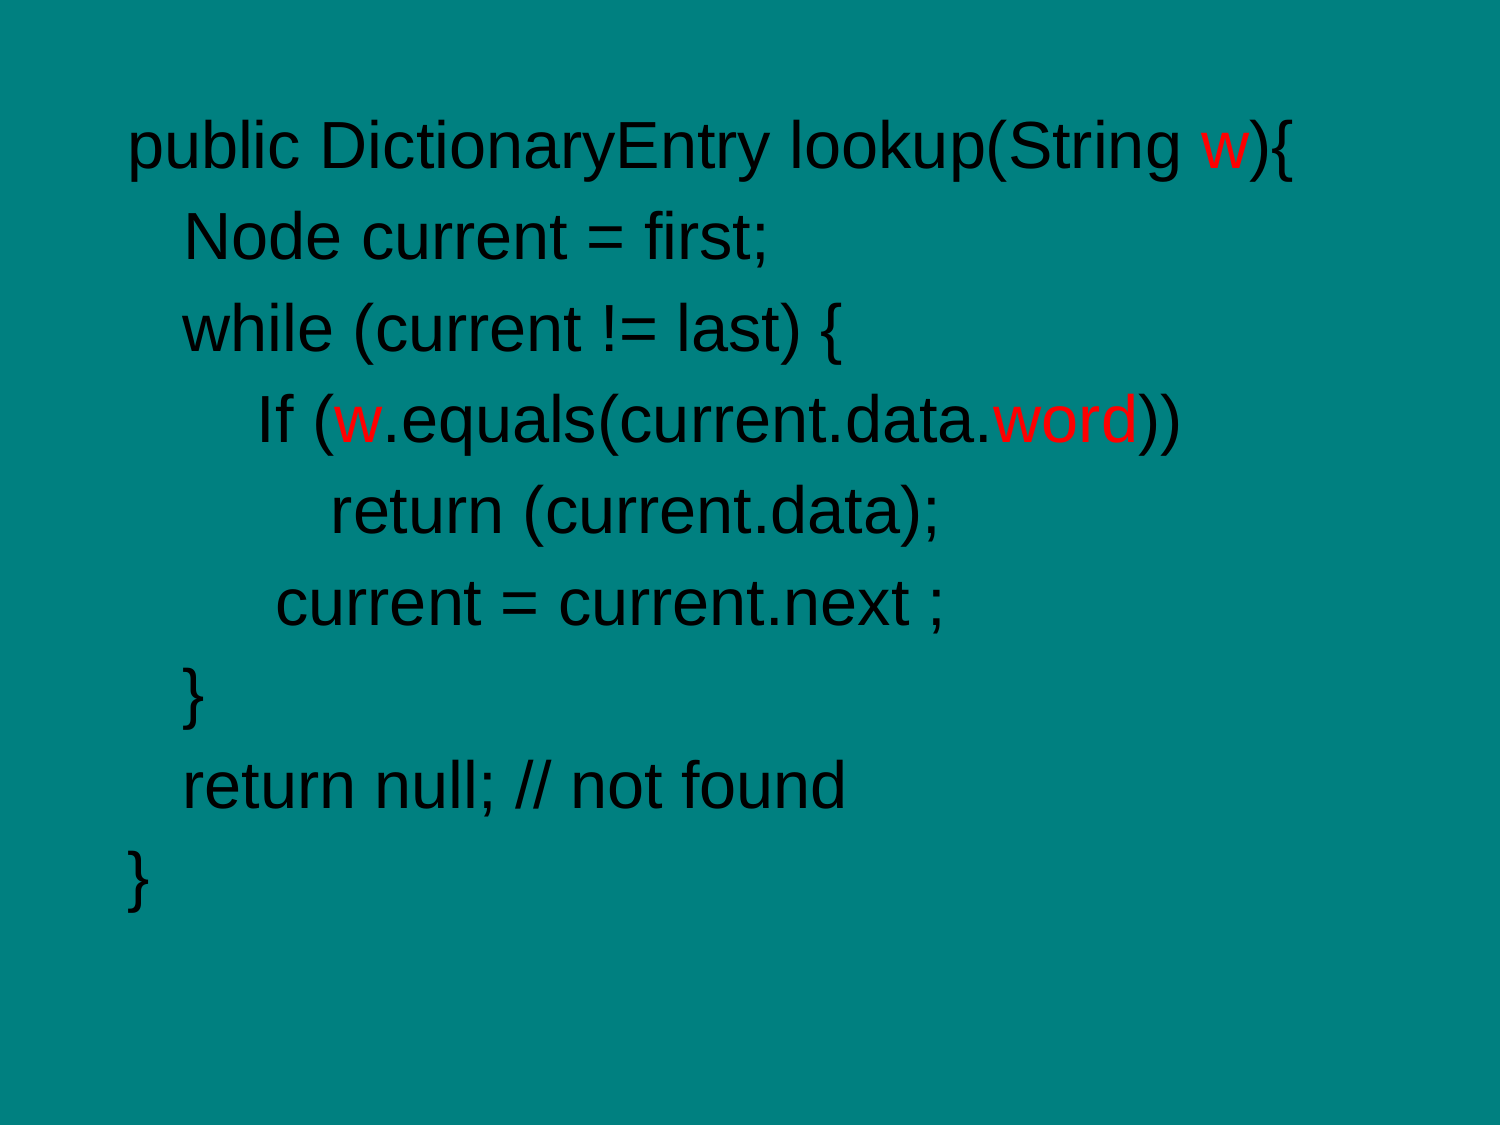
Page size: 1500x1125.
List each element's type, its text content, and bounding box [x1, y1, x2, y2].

list public DictionaryEntry lookup(String w){ Node current = first; while (current != last) { If (w.equals(current.data.word)) return (current.data); current = current.next ; } return null; // not found } [112, 99, 1463, 1001]
